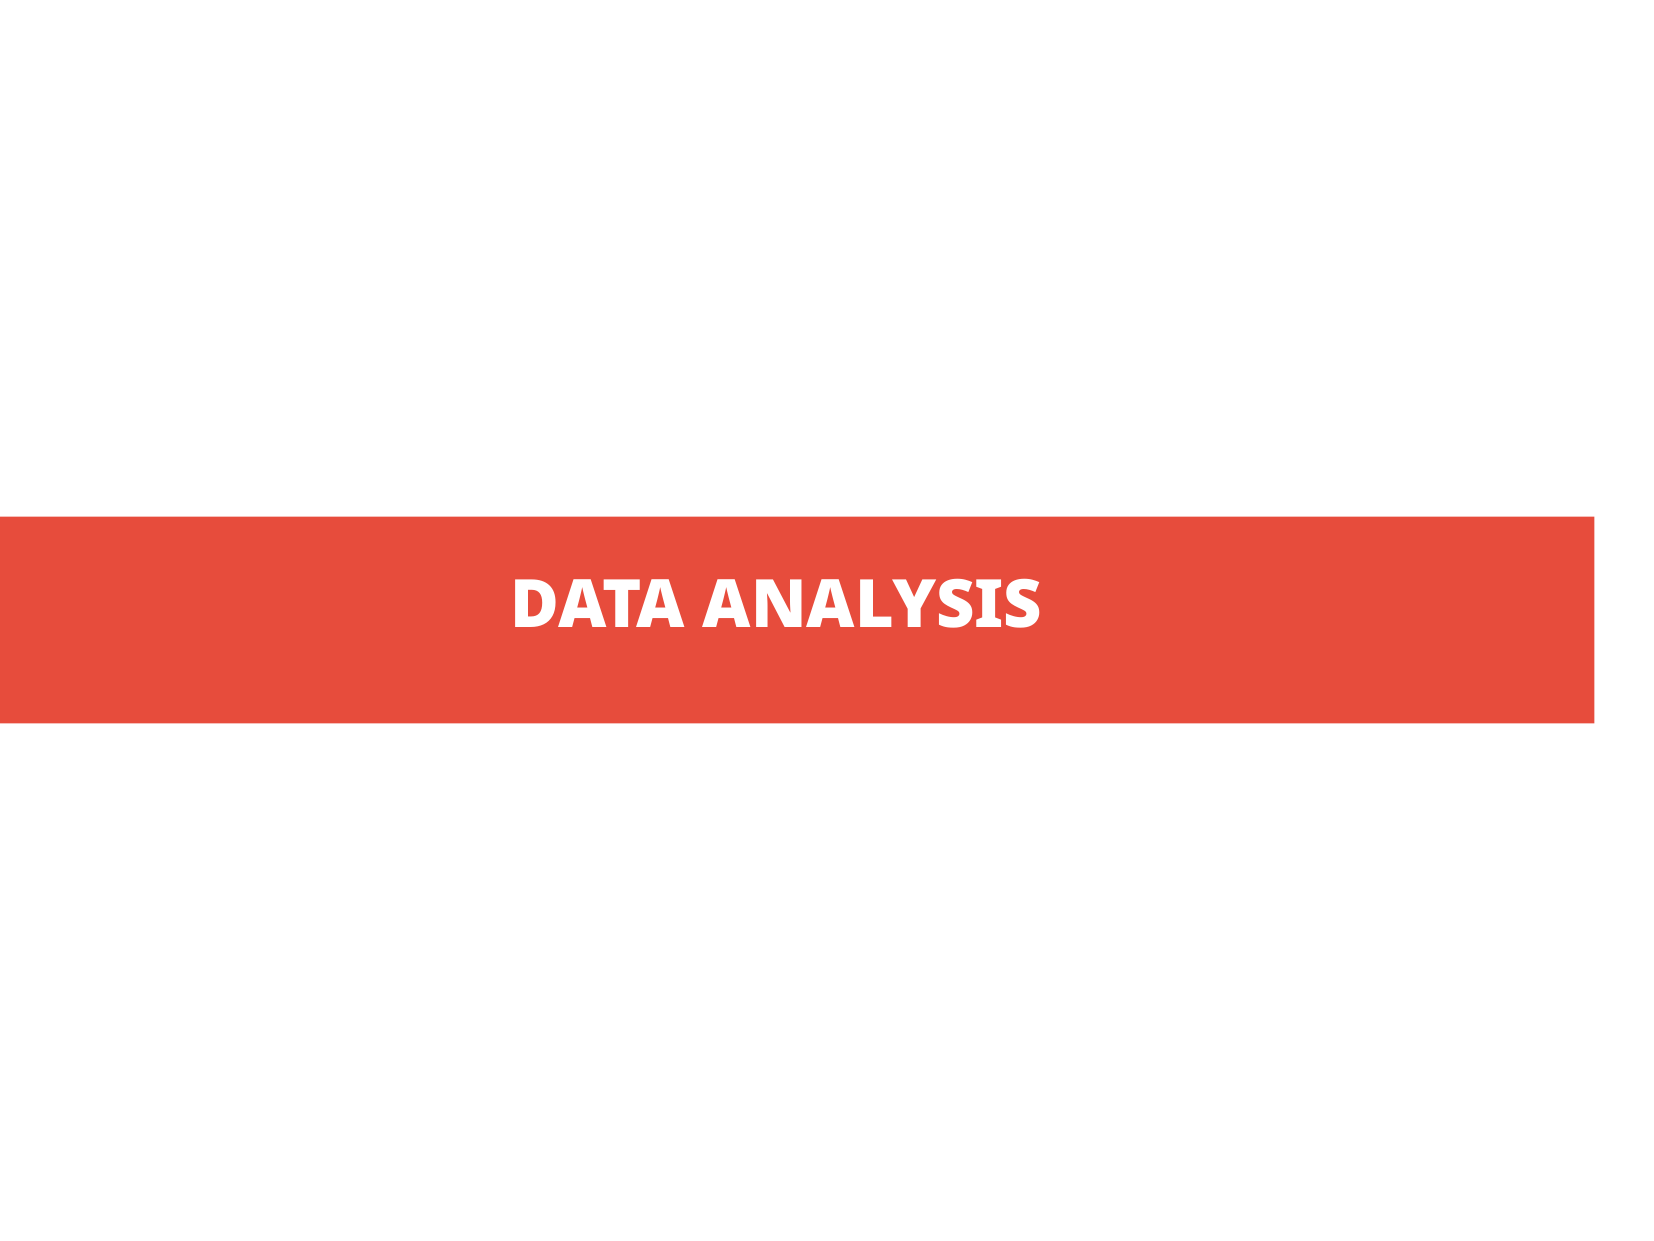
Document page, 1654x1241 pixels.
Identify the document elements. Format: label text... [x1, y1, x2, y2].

title DATA ANALYSIS [215, 499, 1654, 648]
